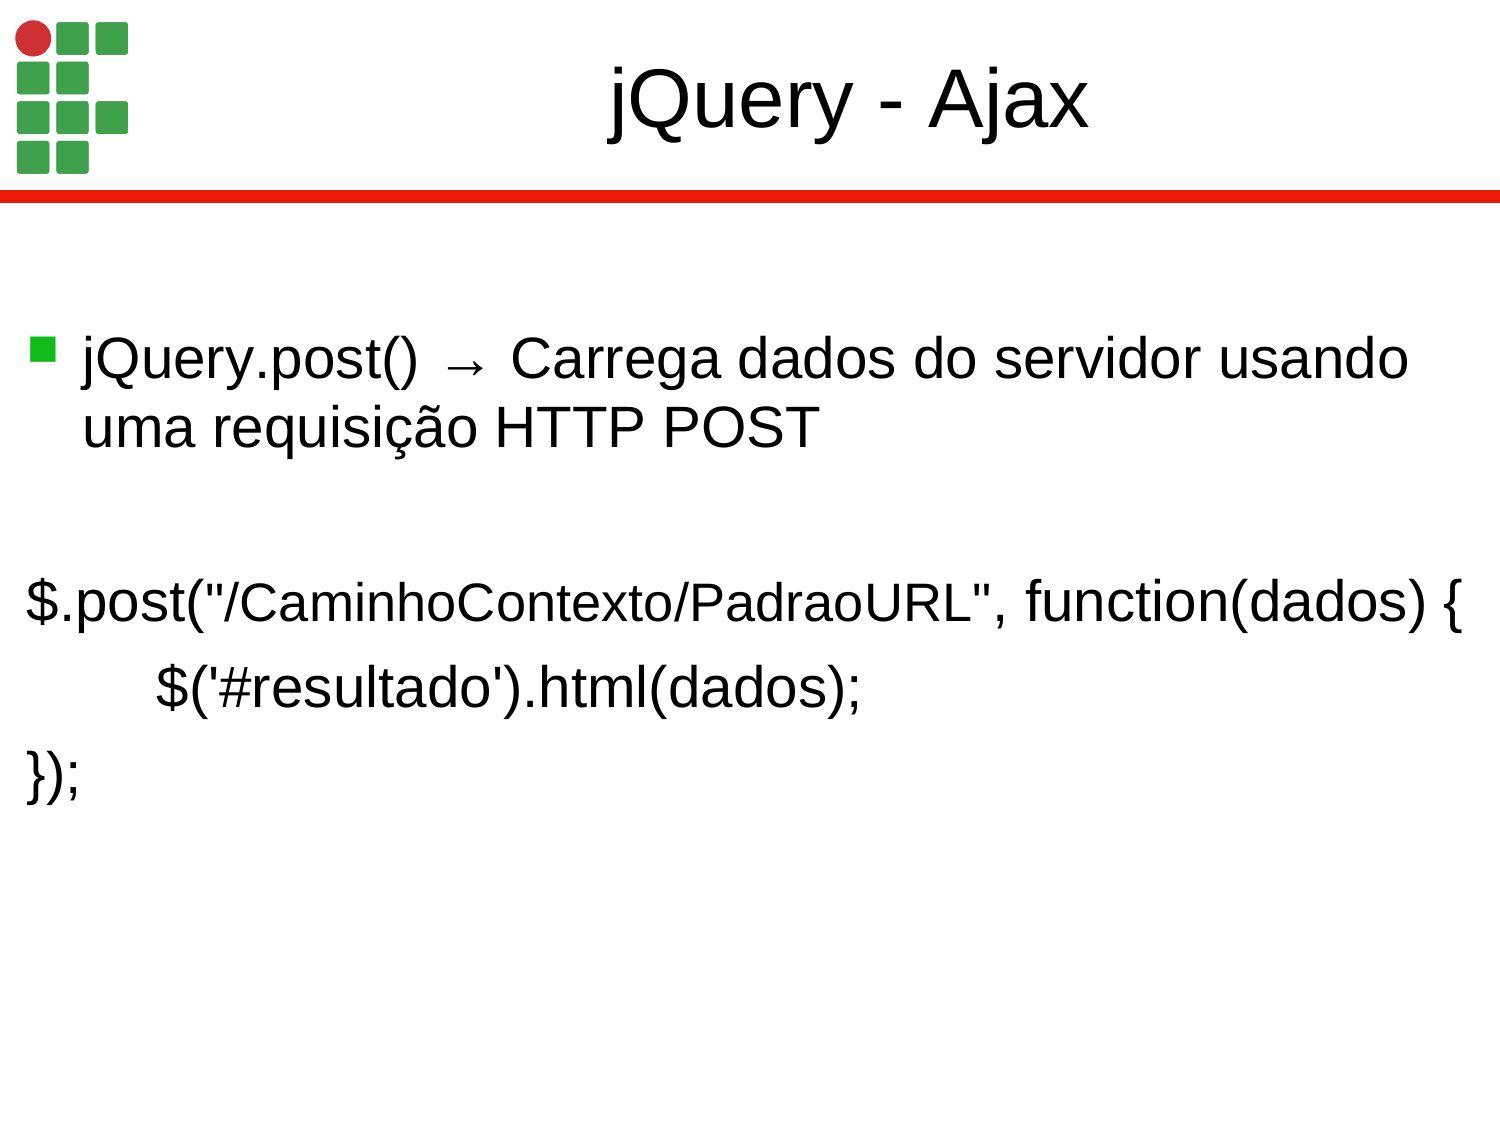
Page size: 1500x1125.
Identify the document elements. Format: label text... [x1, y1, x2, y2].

picture [14, 16, 130, 178]
title jQuery - Ajax [230, 0, 1471, 188]
list jQuery.post() → Carrega dados do servidor usando uma requisição HTTP POST $.post("/CaminhoContexto/PadraoURL", function(dados) { $('#resultado').html(dados); }); [11, 225, 1495, 1089]
